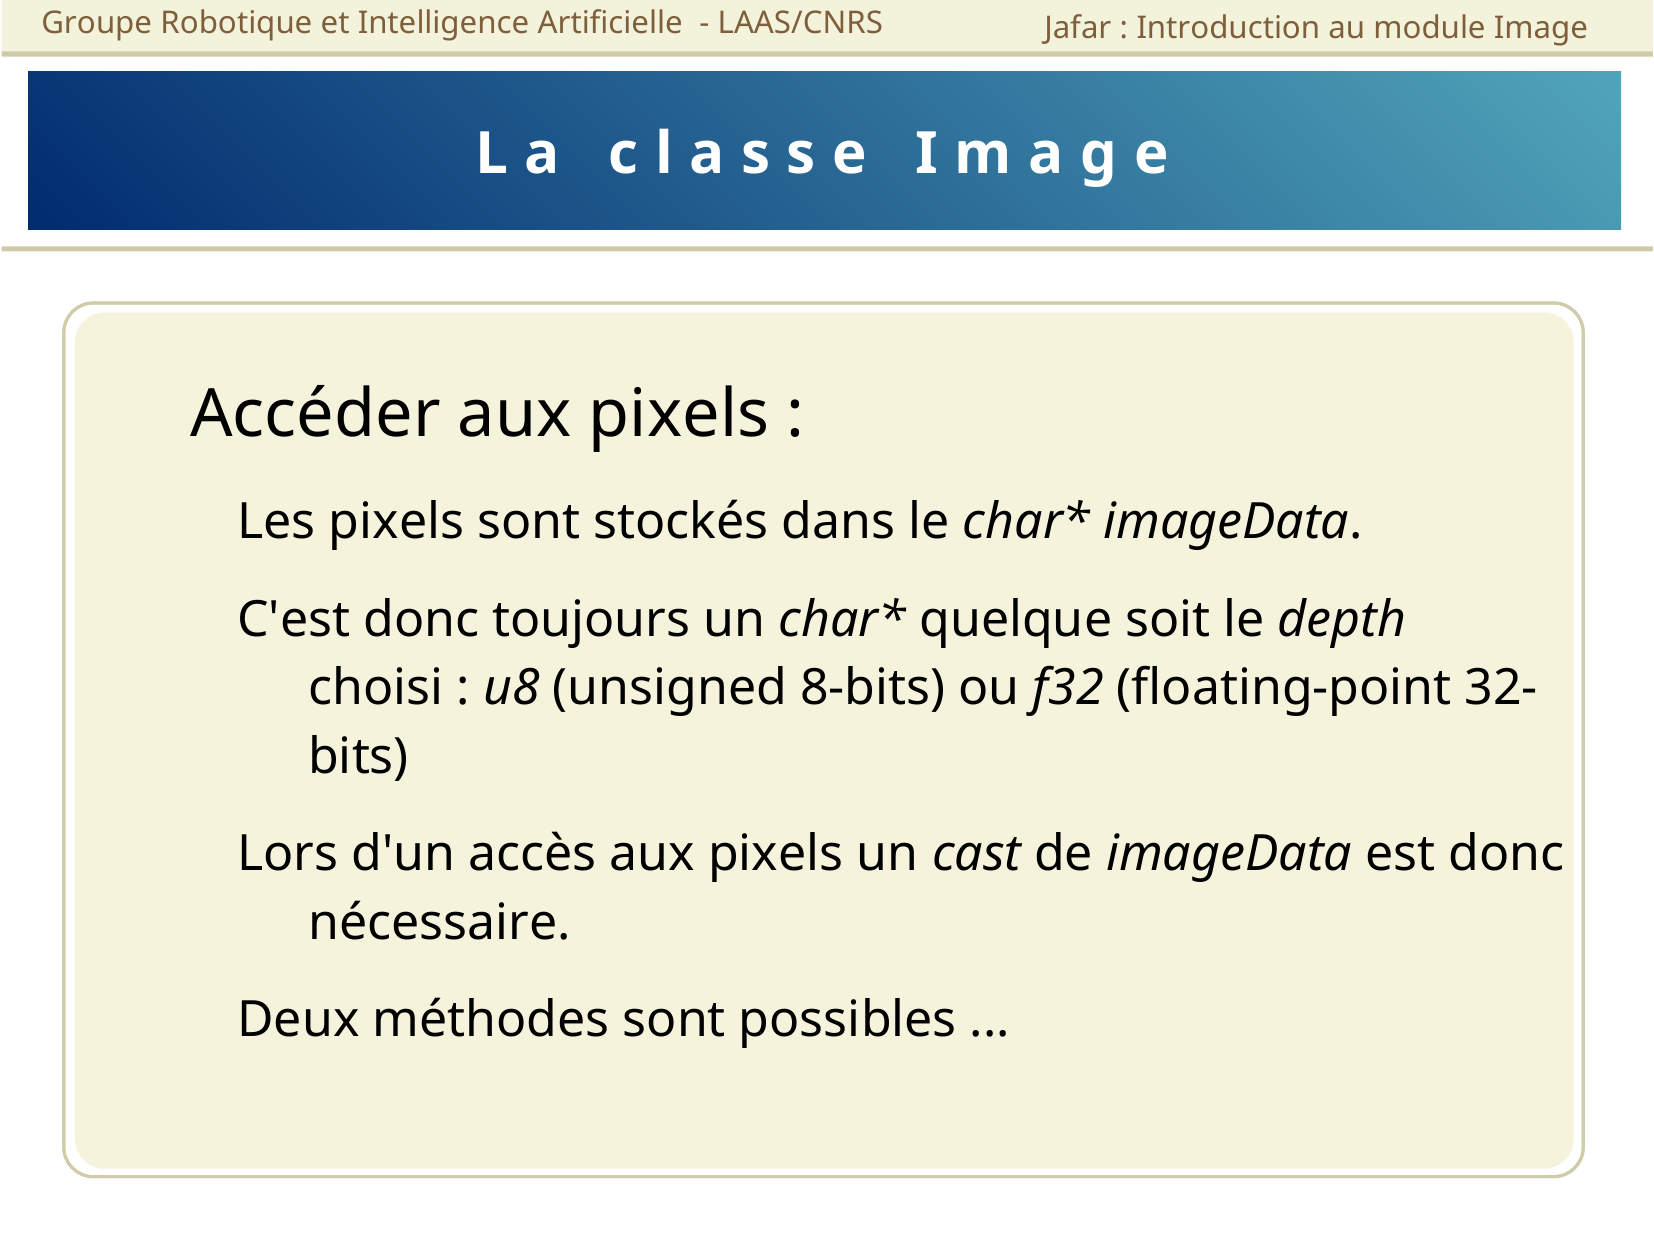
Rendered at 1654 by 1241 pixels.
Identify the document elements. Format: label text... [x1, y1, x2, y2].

title La classe Image [57, 81, 1587, 221]
list Accéder aux pixels : Les pixels sont stockés dans le char* imageData. C'est donc toujours un char* quelque soit le depth choisi : u8 (unsigned 8-bits) ou f32 (floating-point 32-bits) Lors d'un accès aux pixels un cast de imageData est donc nécessaire. Deux méthodes sont possibles ... [178, 364, 1569, 1147]
